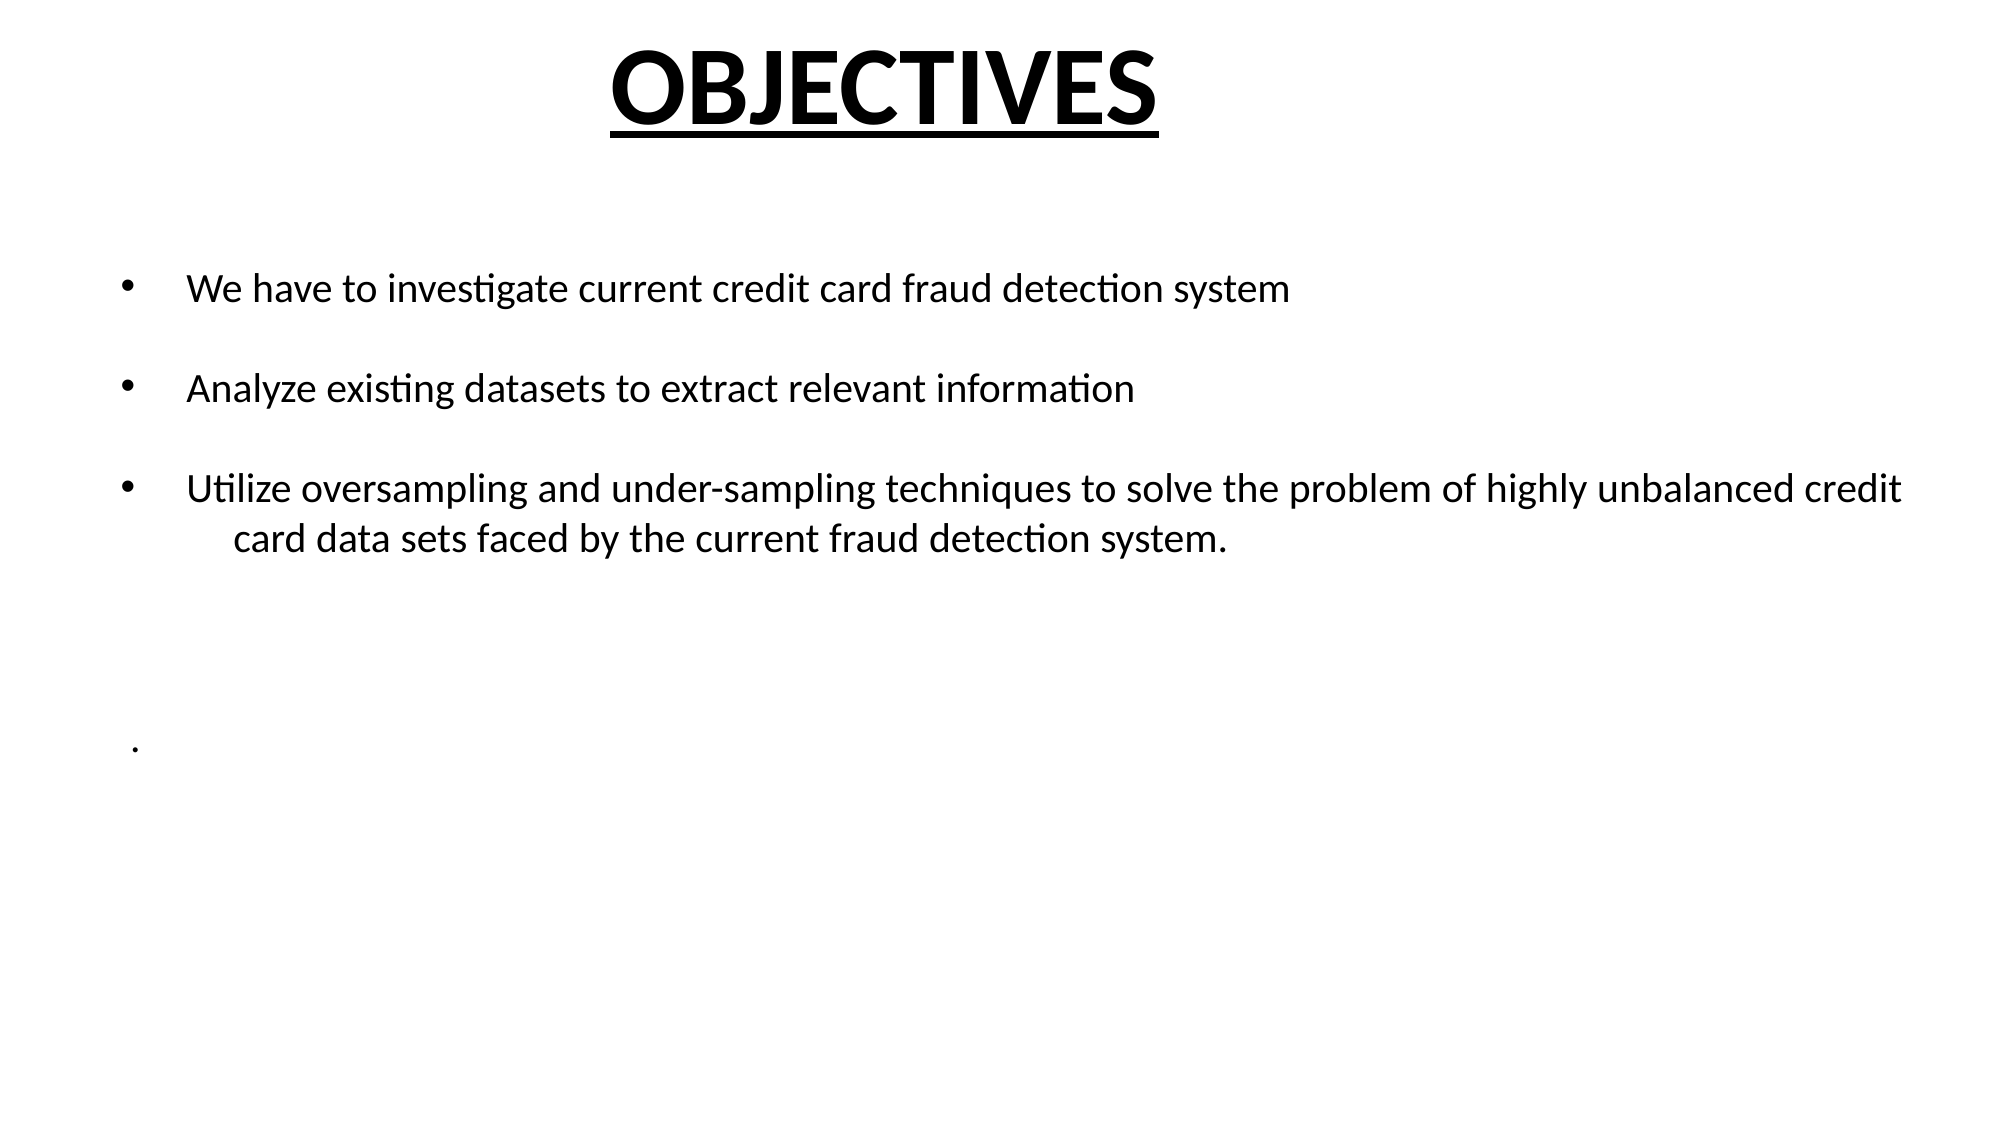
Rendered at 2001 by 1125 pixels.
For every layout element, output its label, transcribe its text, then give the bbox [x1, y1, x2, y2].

text_box We have to investigate current credit card fraud detection system Analyze existing datasets to extract relevant information Utilize oversampling and under-sampling techniques to solve the problem of highly unbalanced credit card data sets faced by the current fraud detection system. . [105, 152, 1960, 825]
text_box OBJECTIVES [595, 4, 1369, 152]
